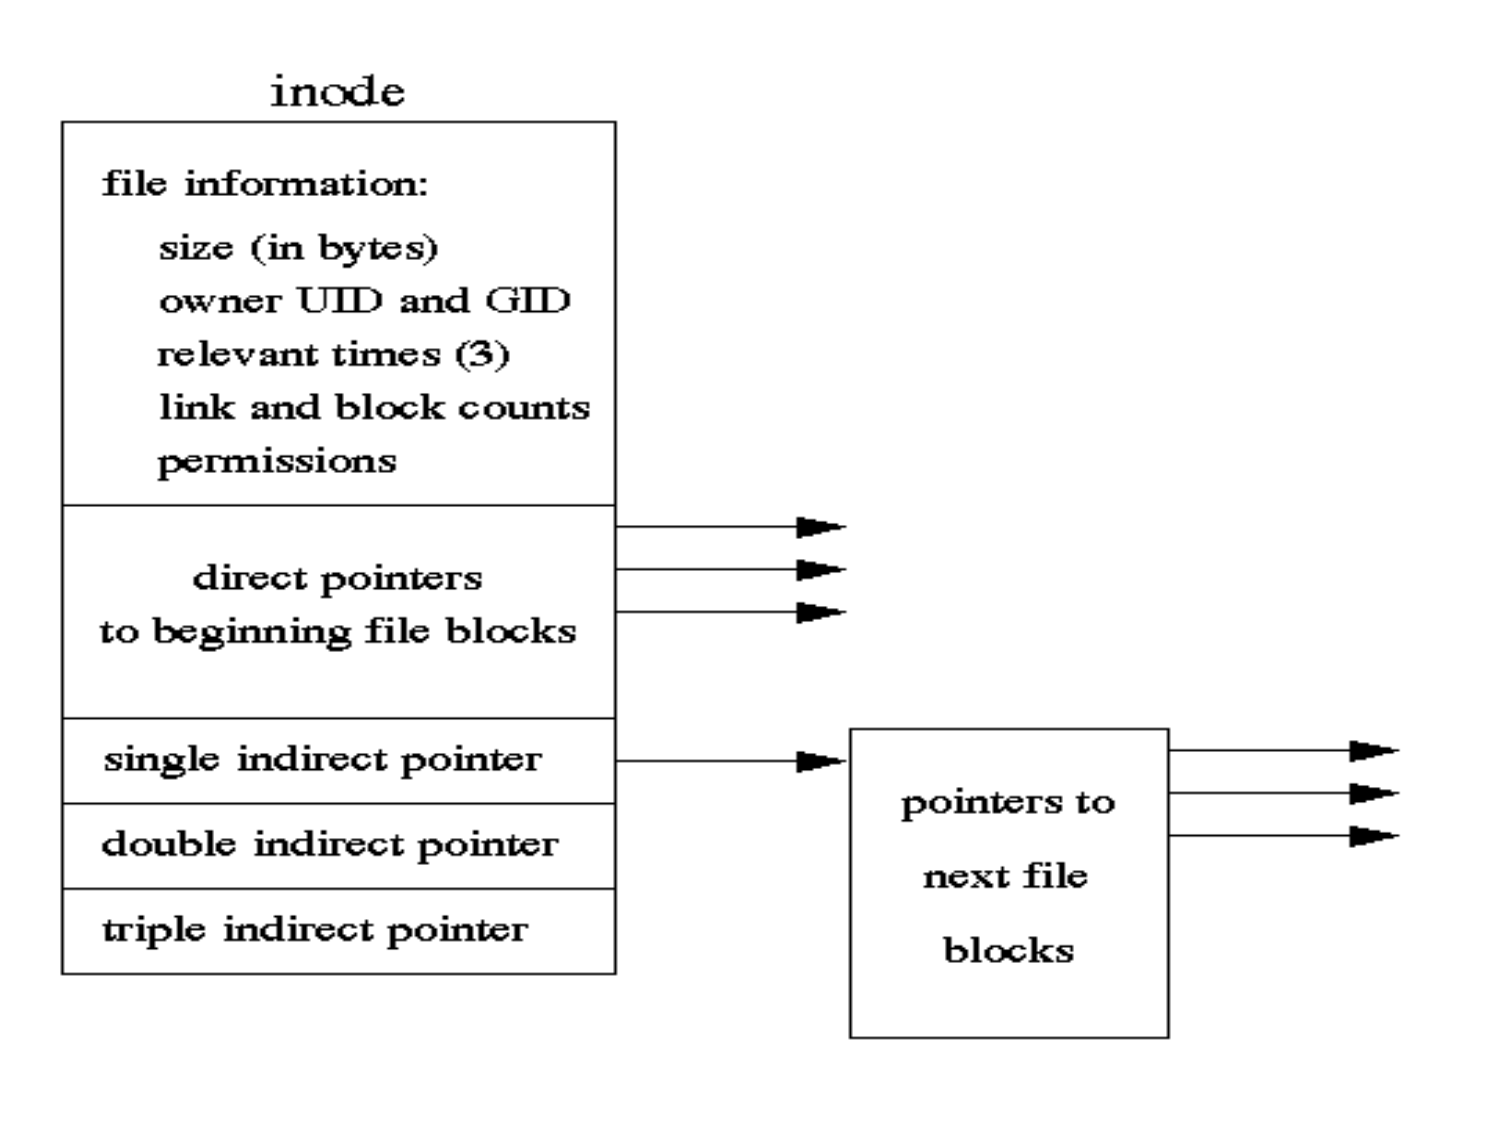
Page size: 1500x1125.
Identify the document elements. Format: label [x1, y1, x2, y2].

picture [37, 49, 1450, 1063]
